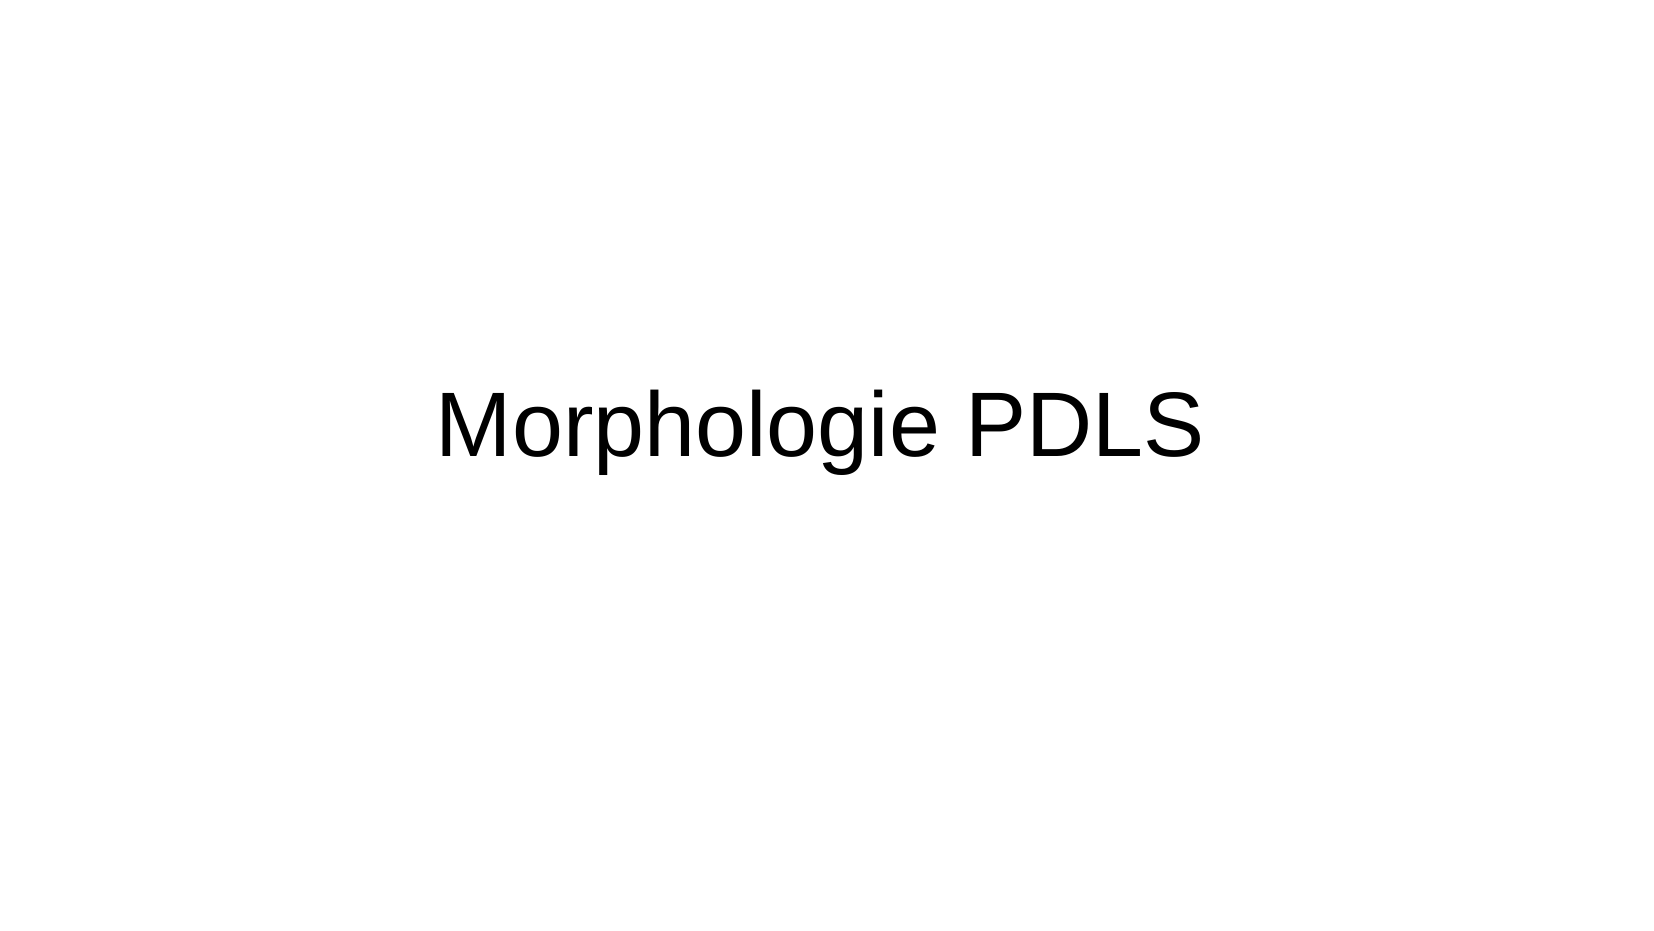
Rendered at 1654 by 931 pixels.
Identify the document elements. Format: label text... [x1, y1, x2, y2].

title Morphologie PDLS [76, 346, 1565, 502]
